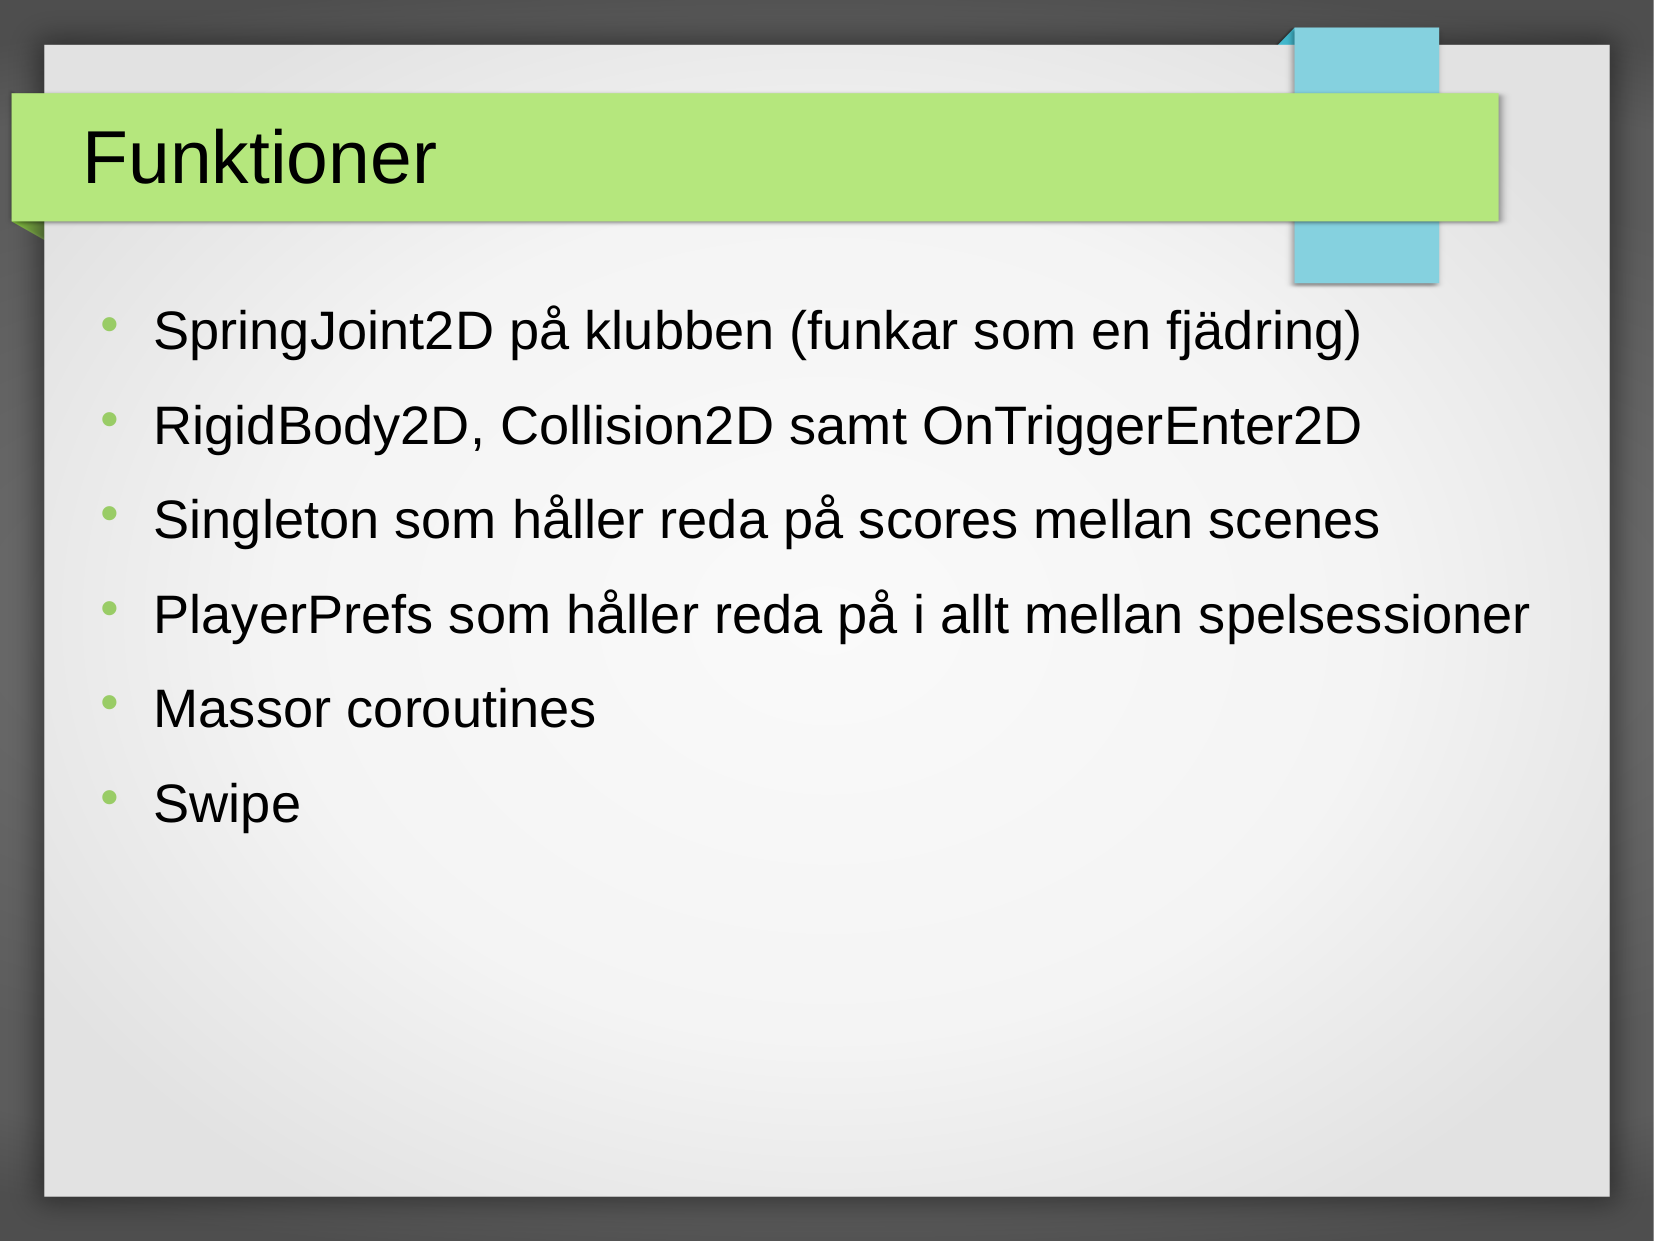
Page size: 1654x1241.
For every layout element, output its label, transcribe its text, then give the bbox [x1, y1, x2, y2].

picture [0, 0, 1654, 1241]
text_box SpringJoint2D på klubben (funkar som en fjädring) RigidBody2D, Collision2D samt OnTriggerEnter2D Singleton som håller reda på scores mellan scenes PlayerPrefs som håller reda på i allt mellan spelsessioner Massor coroutines Swipe [82, 295, 1571, 1015]
text_box Funktioner [82, 94, 1264, 213]
